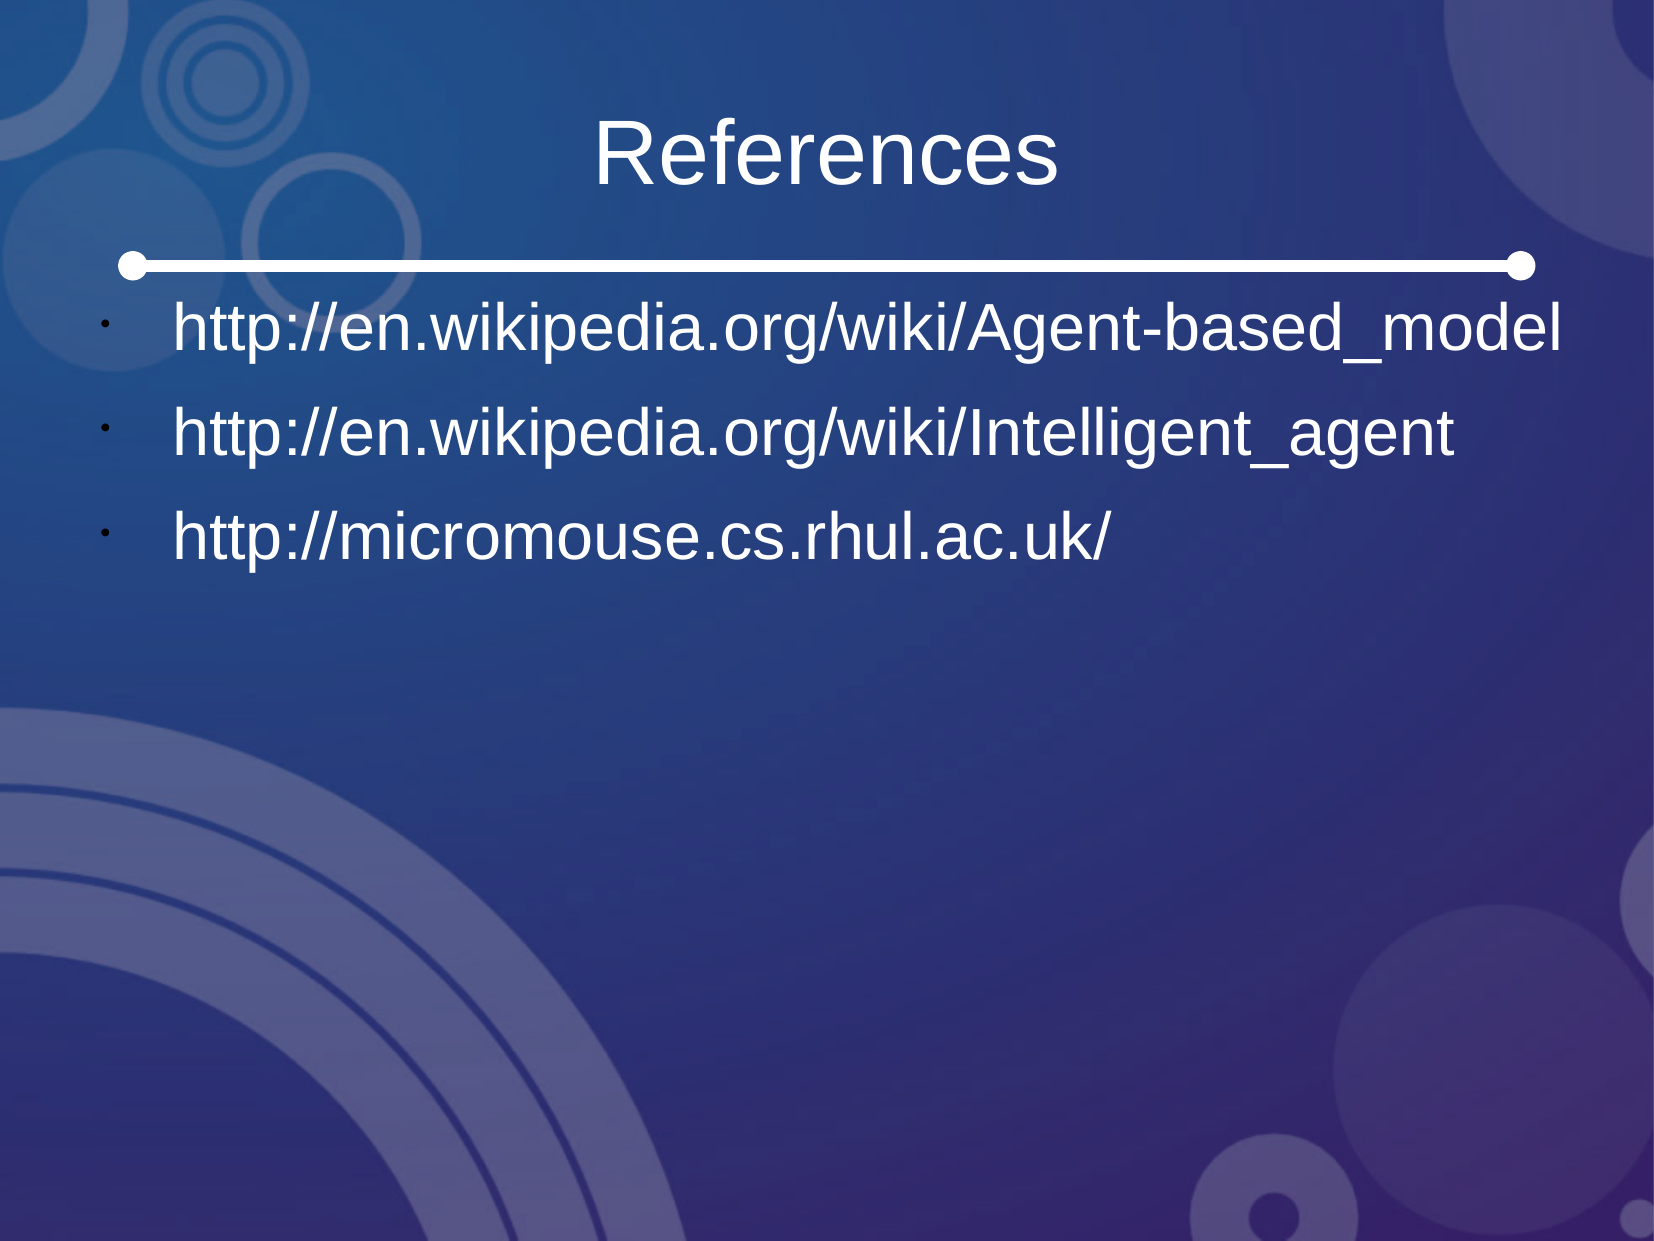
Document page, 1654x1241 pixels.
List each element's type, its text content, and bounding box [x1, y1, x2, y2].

list http://en.wikipedia.org/wiki/Agent-based_model http://en.wikipedia.org/wiki/Intelligent_agent http://micromouse.cs.rhul.ac.uk/ [82, 290, 1571, 1094]
title References [82, 56, 1571, 250]
